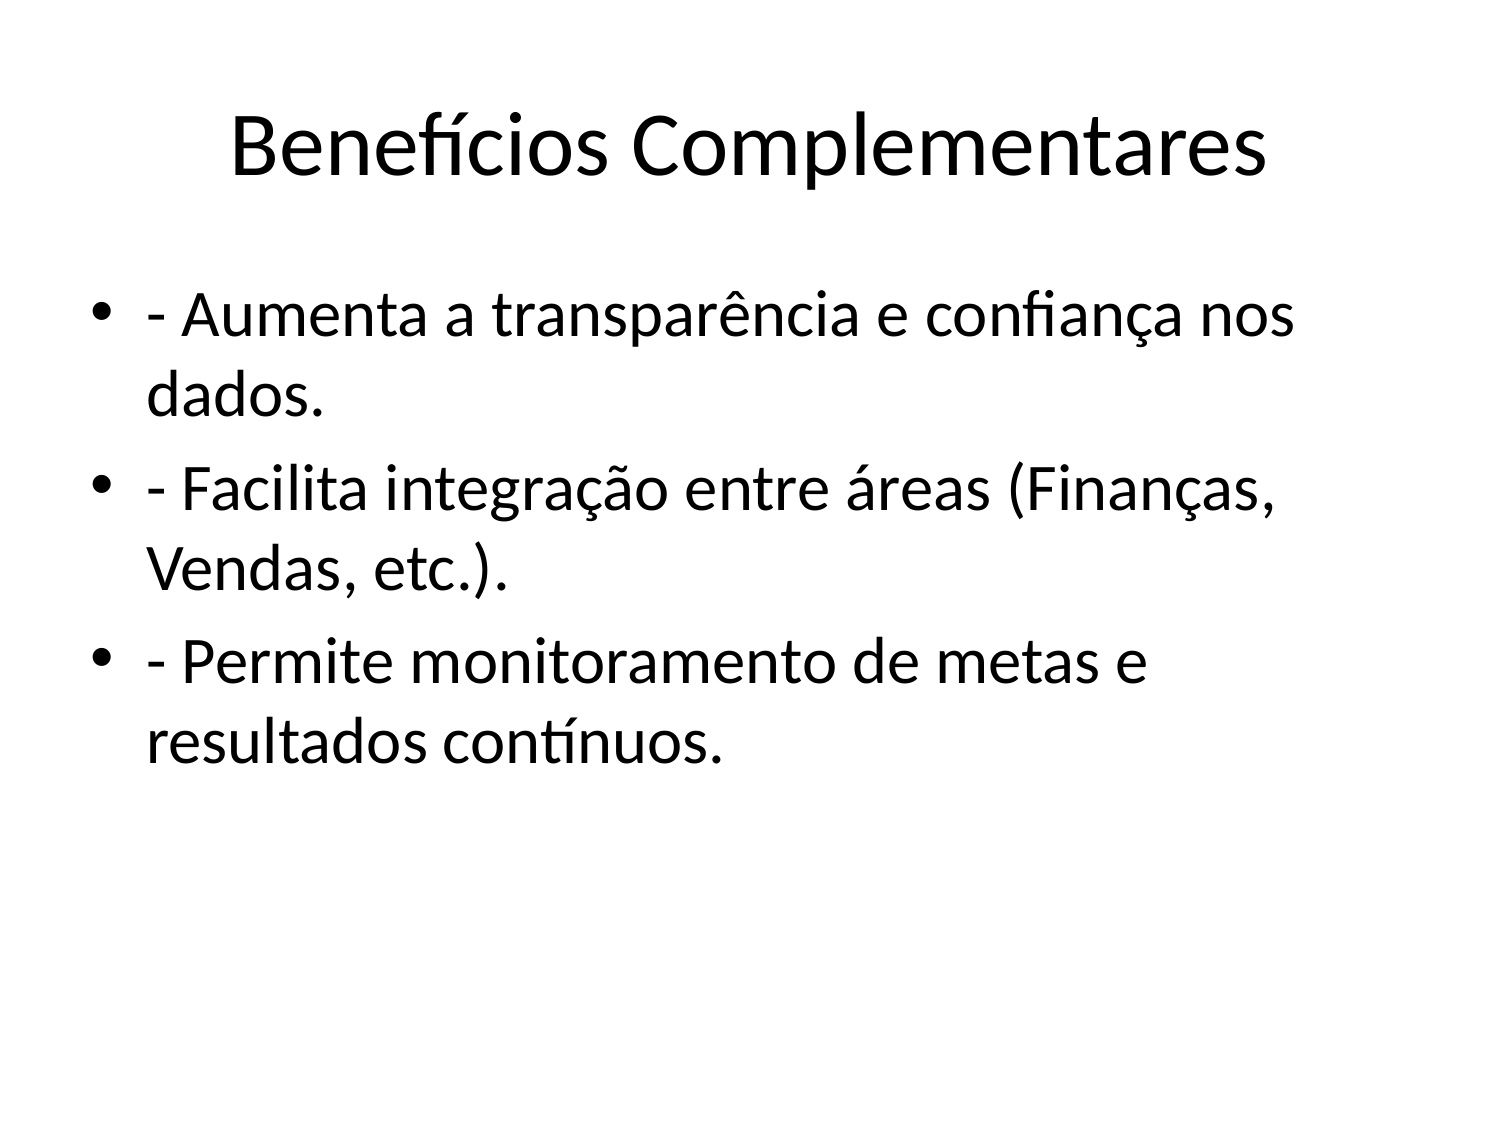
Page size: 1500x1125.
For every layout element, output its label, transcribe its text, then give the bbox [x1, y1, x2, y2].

title Benefícios Complementares [75, 45, 1425, 233]
list - Aumenta a transparência e confiança nos dados. - Facilita integração entre áreas (Finanças, Vendas, etc.). - Permite monitoramento de metas e resultados contínuos. [75, 262, 1425, 1005]
